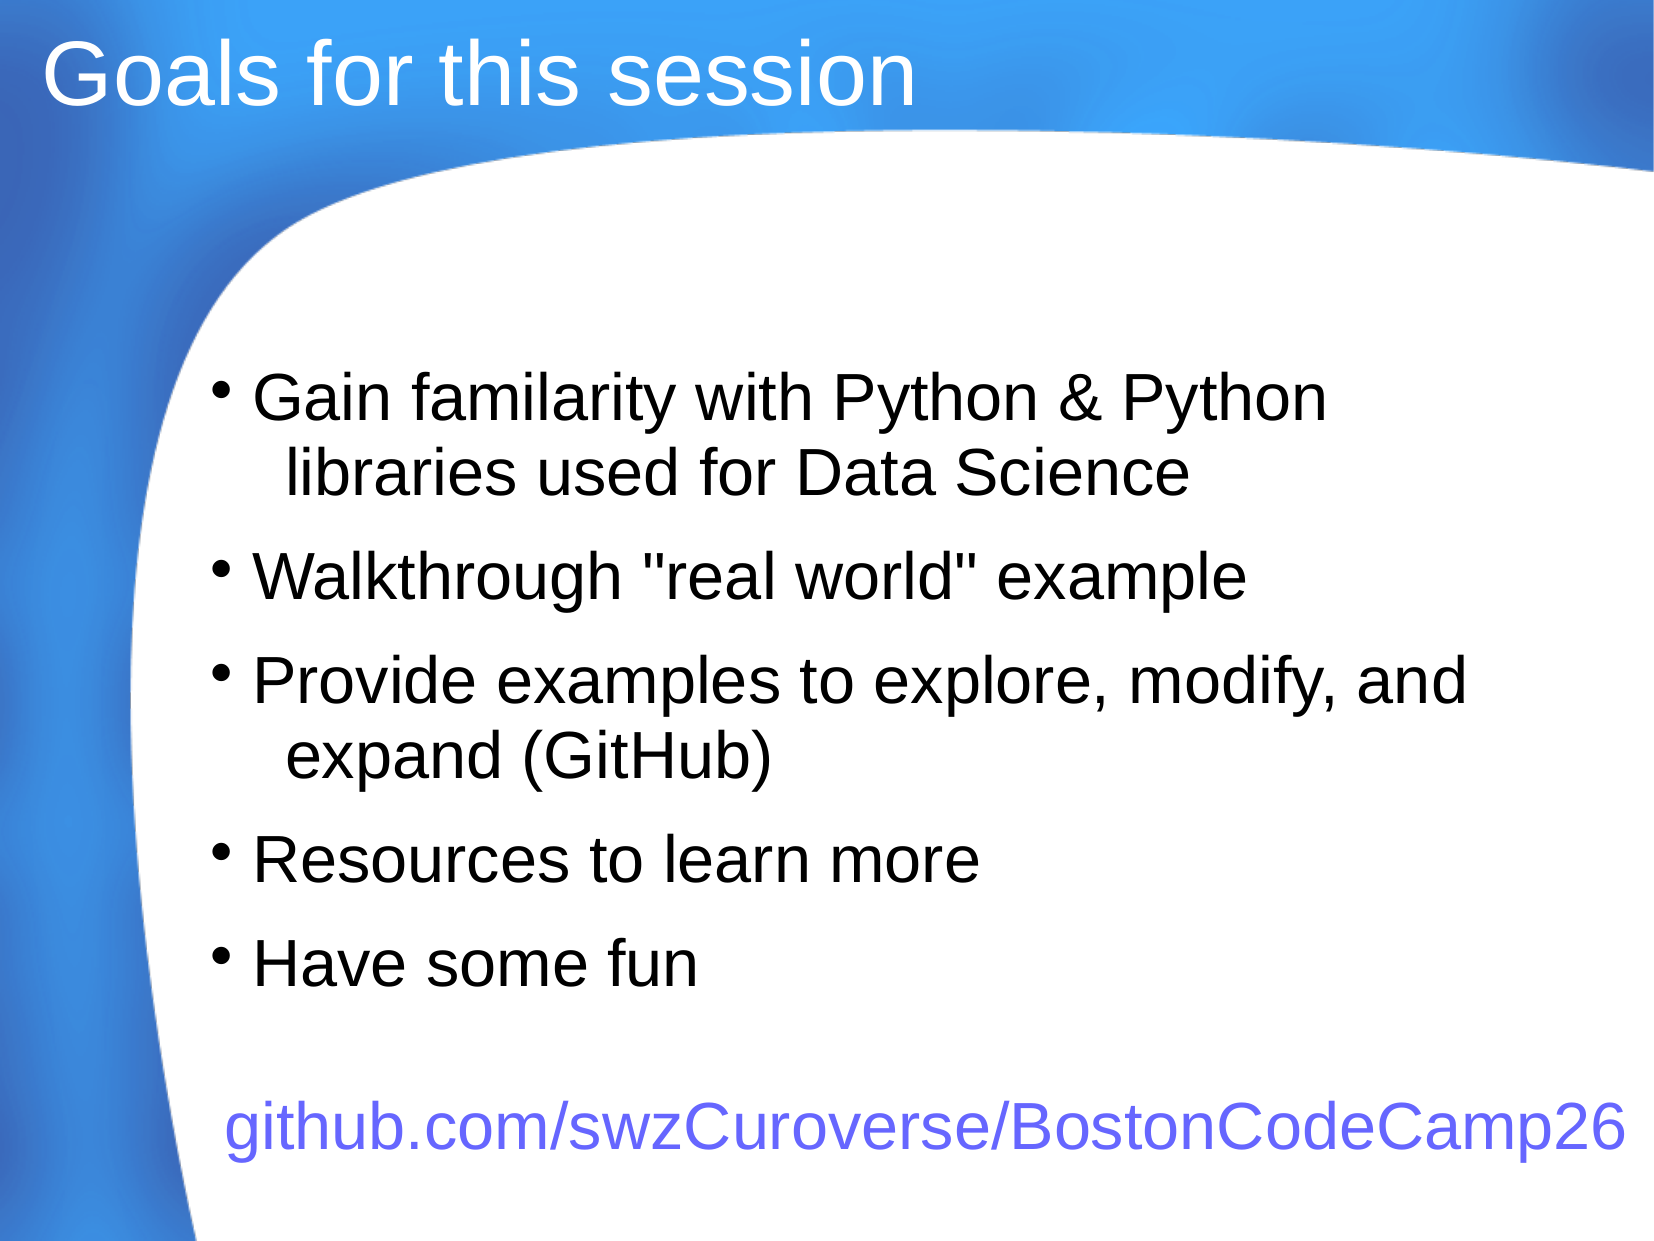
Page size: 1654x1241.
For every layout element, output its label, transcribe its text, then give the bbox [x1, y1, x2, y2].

text_box github.com/swzCuroverse/BostonCodeCamp26 [210, 1081, 1654, 1241]
title Goals for this session [41, 0, 1530, 177]
list Gain familarity with Python & Python libraries used for Data Science Walkthrough "real world" example Provide examples to explore, modify, and expand (GitHub) Resources to learn more Have some fun [210, 360, 1538, 1010]
picture [0, 0, 1654, 1241]
